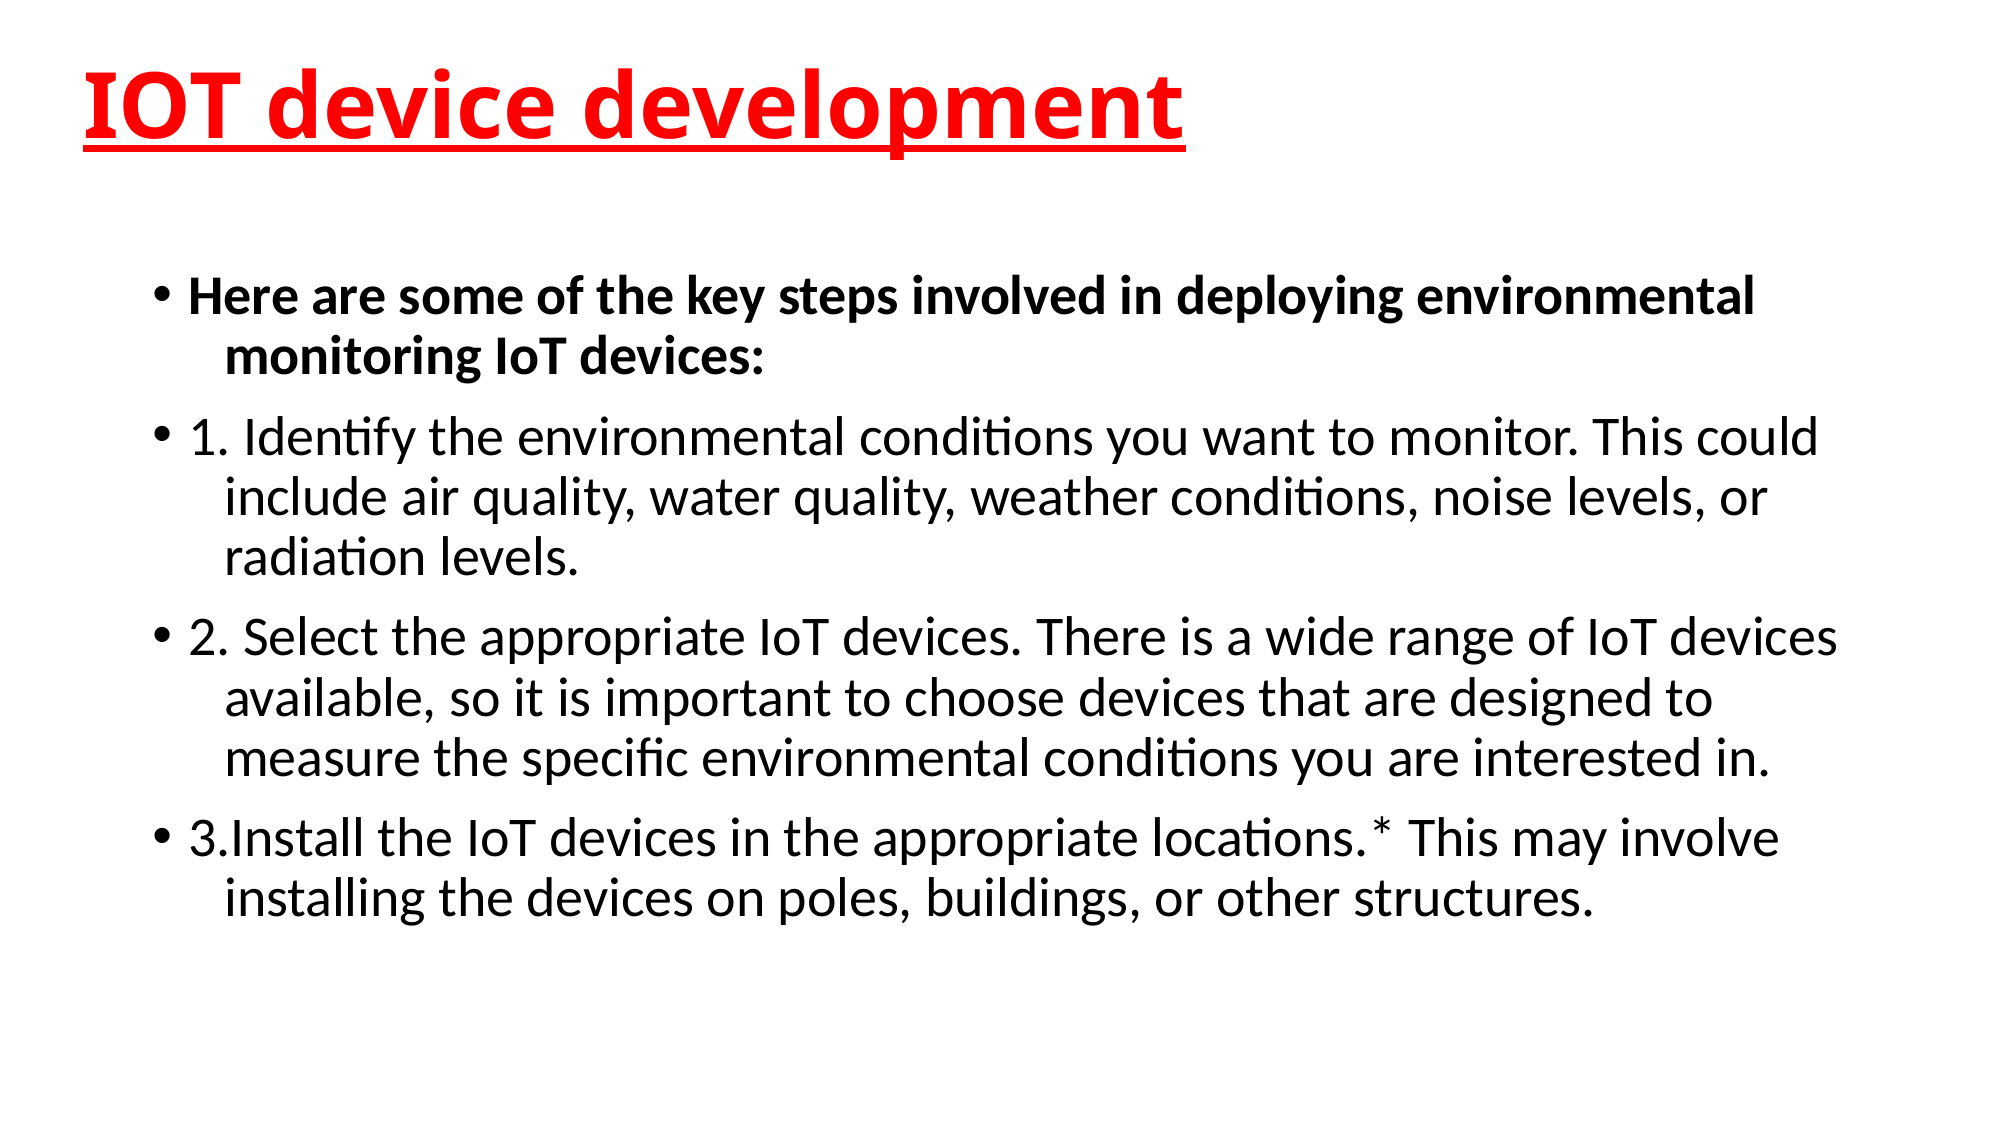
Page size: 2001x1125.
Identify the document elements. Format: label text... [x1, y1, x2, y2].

list Here are some of the key steps involved in deploying environmental monitoring IoT devices: 1. Identify the environmental conditions you want to monitor. This could include air quality, water quality, weather conditions, noise levels, or radiation levels. 2. Select the appropriate IoT devices. There is a wide range of IoT devices available, so it is important to choose devices that are designed to measure the specific environmental conditions you are interested in. 3.Install the IoT devices in the appropriate locations.* This may involve installing the devices on poles, buildings, or other structures. [137, 258, 1863, 973]
title IOT device development [68, 0, 1794, 218]
